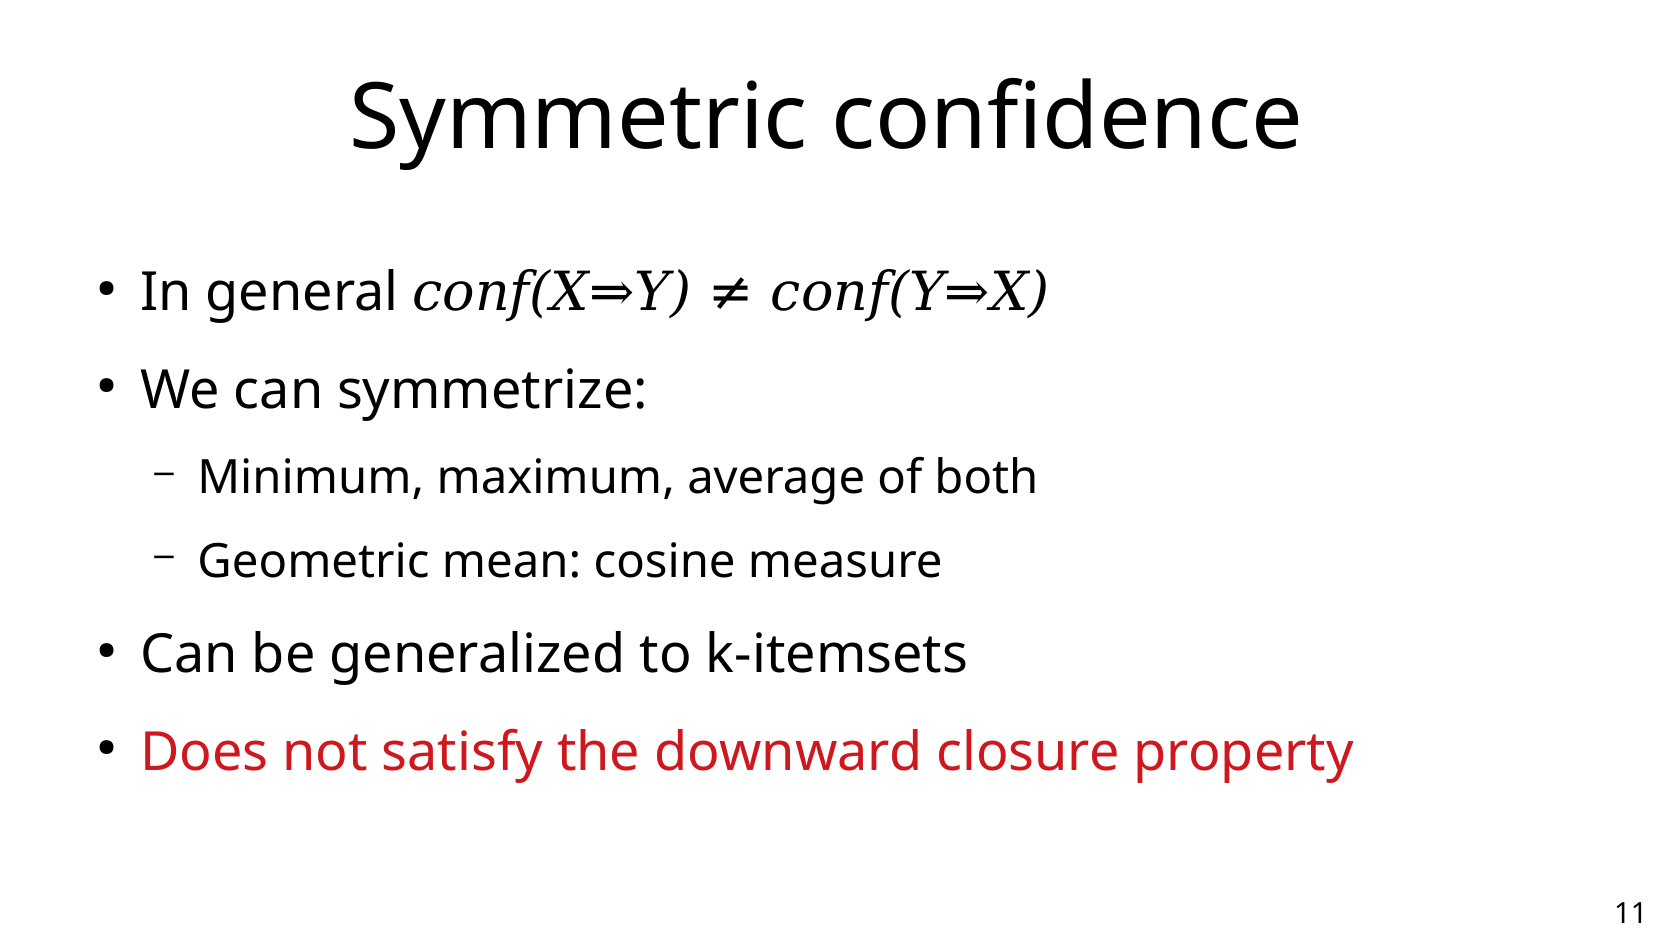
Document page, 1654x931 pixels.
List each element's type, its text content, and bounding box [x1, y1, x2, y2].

list In general conf(X⇒Y) ≠ conf(Y⇒X) We can symmetrize: Minimum, maximum, average of both Geometric mean: cosine measure Can be generalized to k-itemsets Does not satisfy the downward closure property [82, 253, 1571, 793]
title Symmetric confidence [82, 1, 1571, 226]
